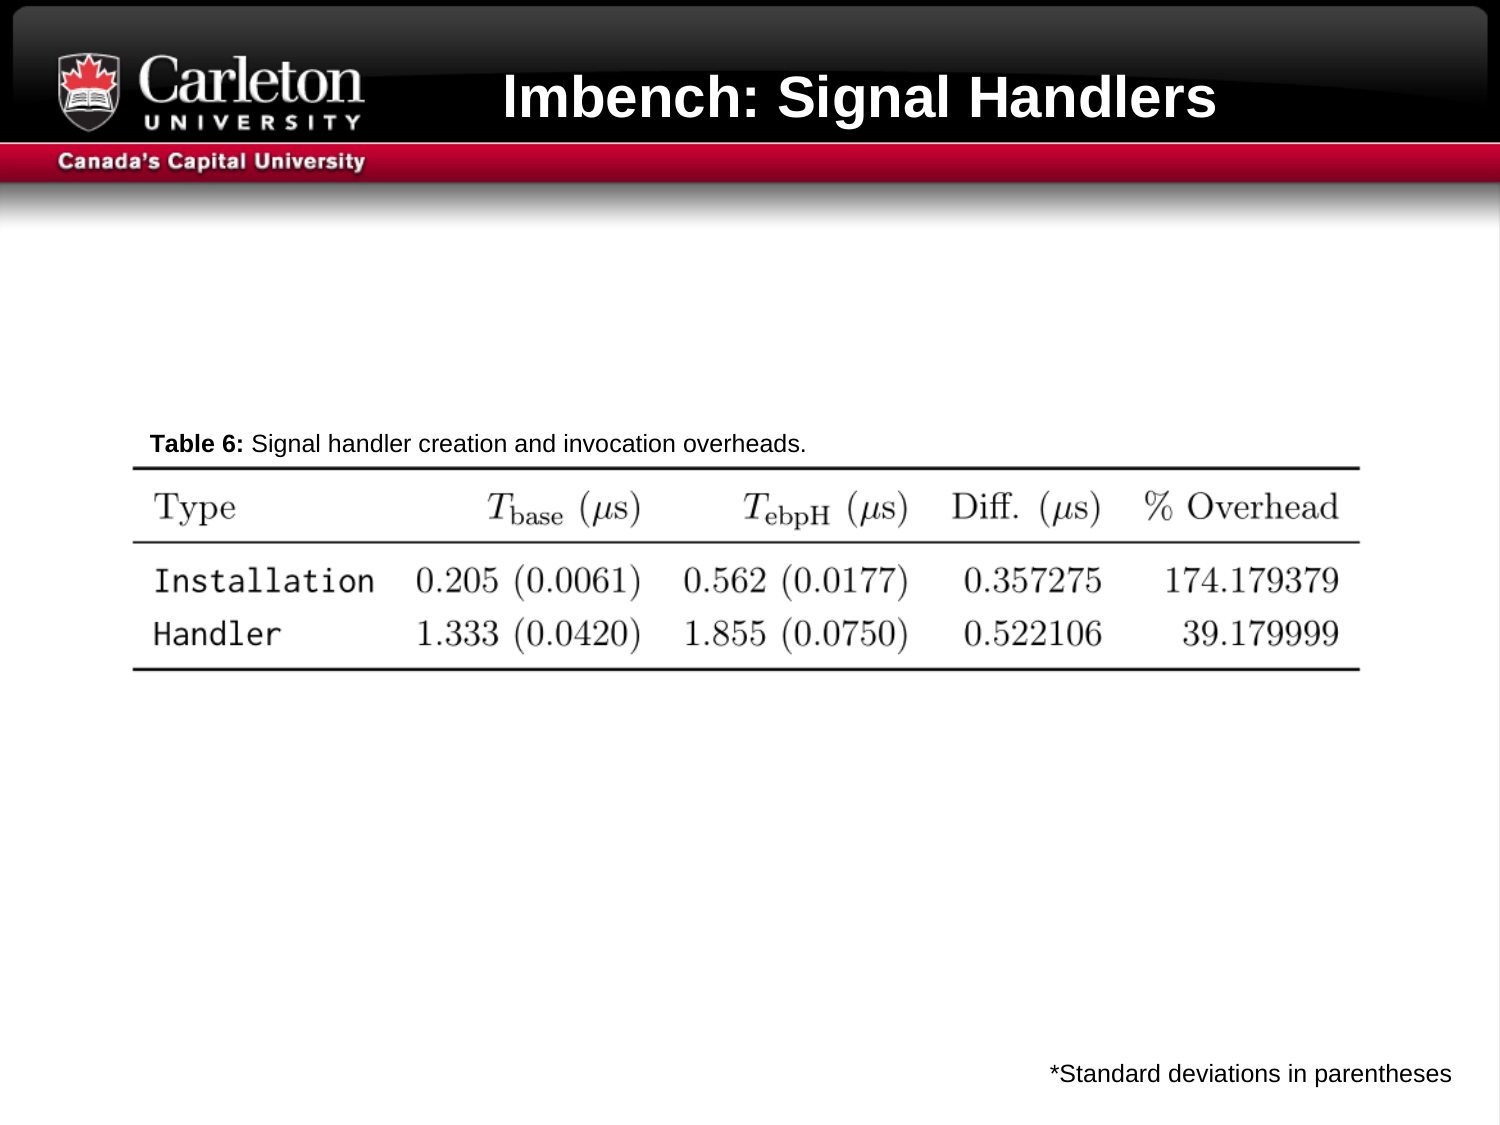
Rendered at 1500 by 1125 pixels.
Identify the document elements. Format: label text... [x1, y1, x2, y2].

text_box *Standard deviations in parentheses [1035, 1050, 1471, 1125]
picture [0, 0, 1500, 1125]
title lmbench: Signal Handlers [487, 37, 1438, 150]
text_box Table 6: Signal handler creation and invocation overheads. [135, 420, 856, 495]
